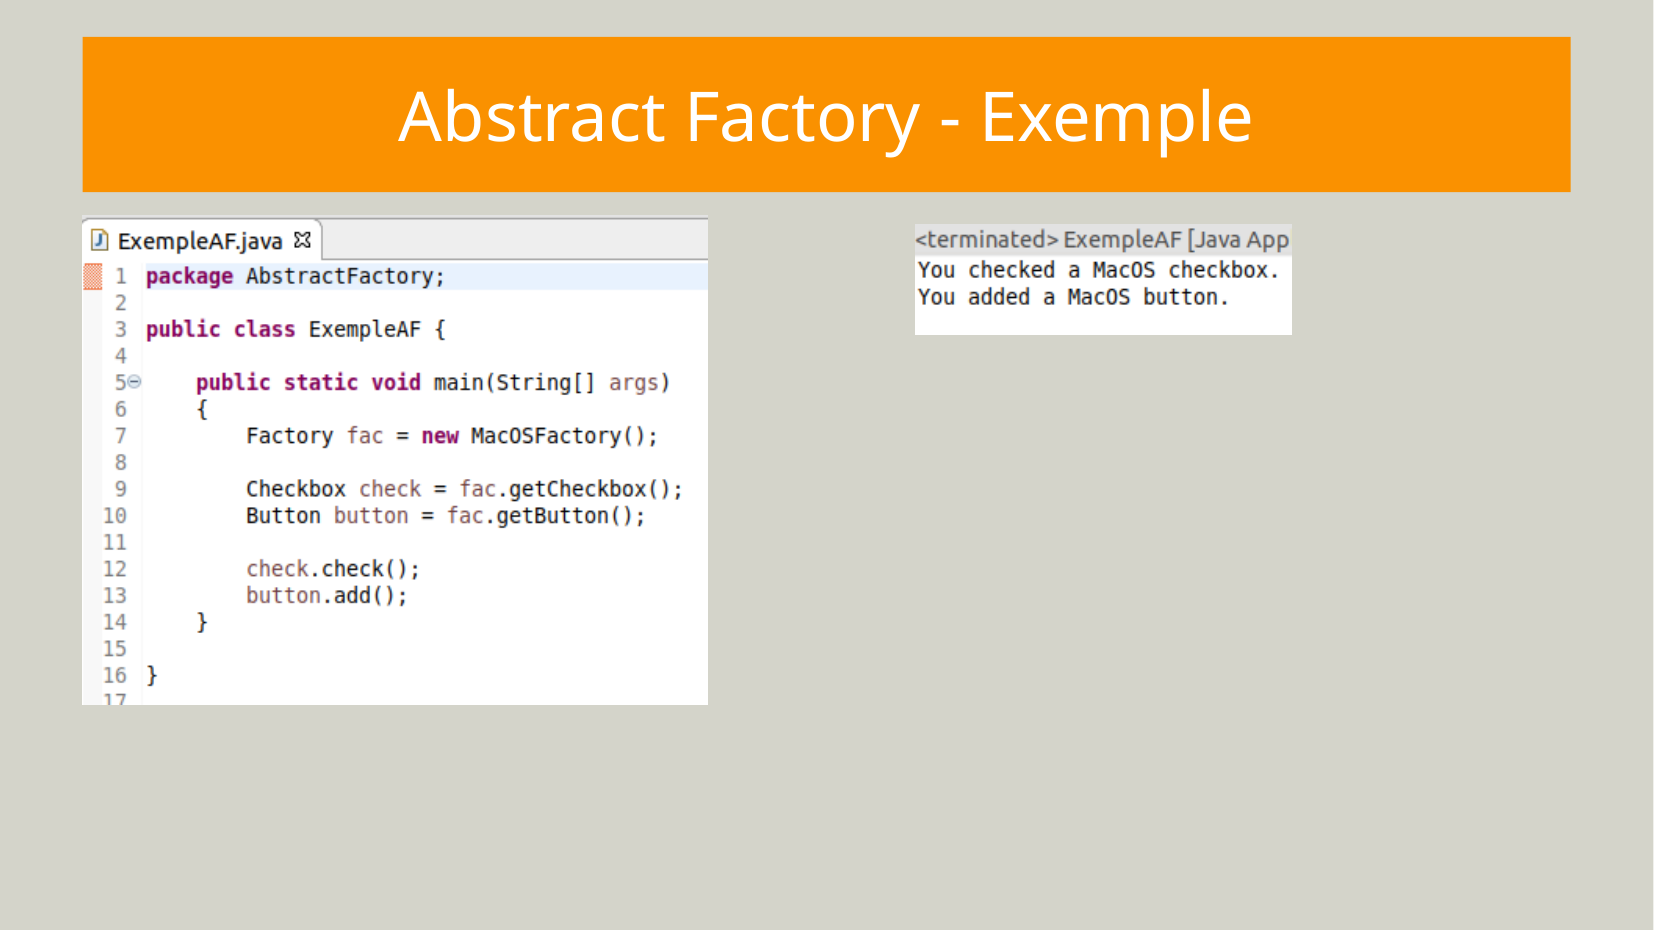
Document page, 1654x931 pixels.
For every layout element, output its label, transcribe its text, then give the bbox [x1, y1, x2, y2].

picture [82, 215, 708, 706]
picture [915, 224, 1292, 335]
title Abstract Factory - Exemple [82, 36, 1571, 193]
